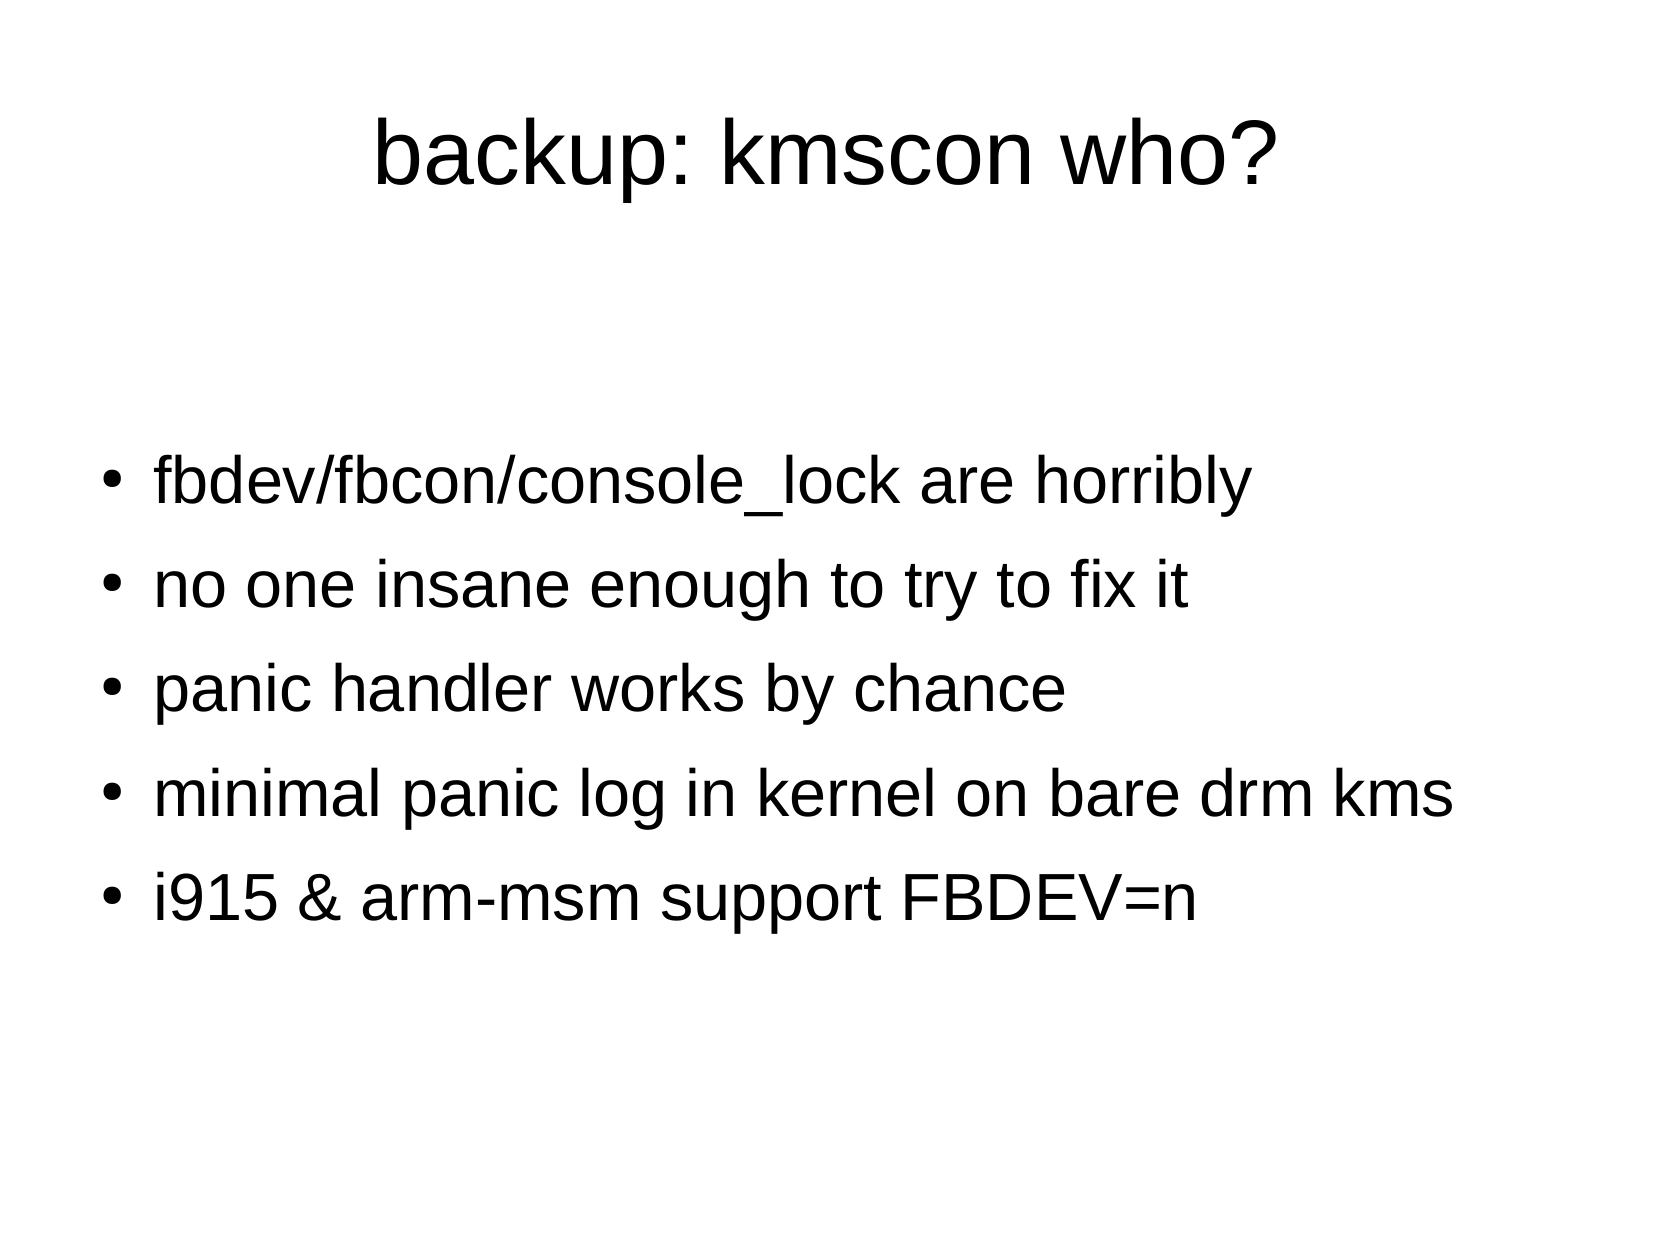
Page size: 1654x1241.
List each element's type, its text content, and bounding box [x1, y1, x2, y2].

list fbdev/fbcon/console_lock are horribly no one insane enough to try to fix it panic handler works by chance minimal panic log in kernel on bare drm kms i915 & arm-msm support FBDEV=n [82, 442, 1571, 1032]
title backup: kmscon who? [82, 49, 1571, 257]
